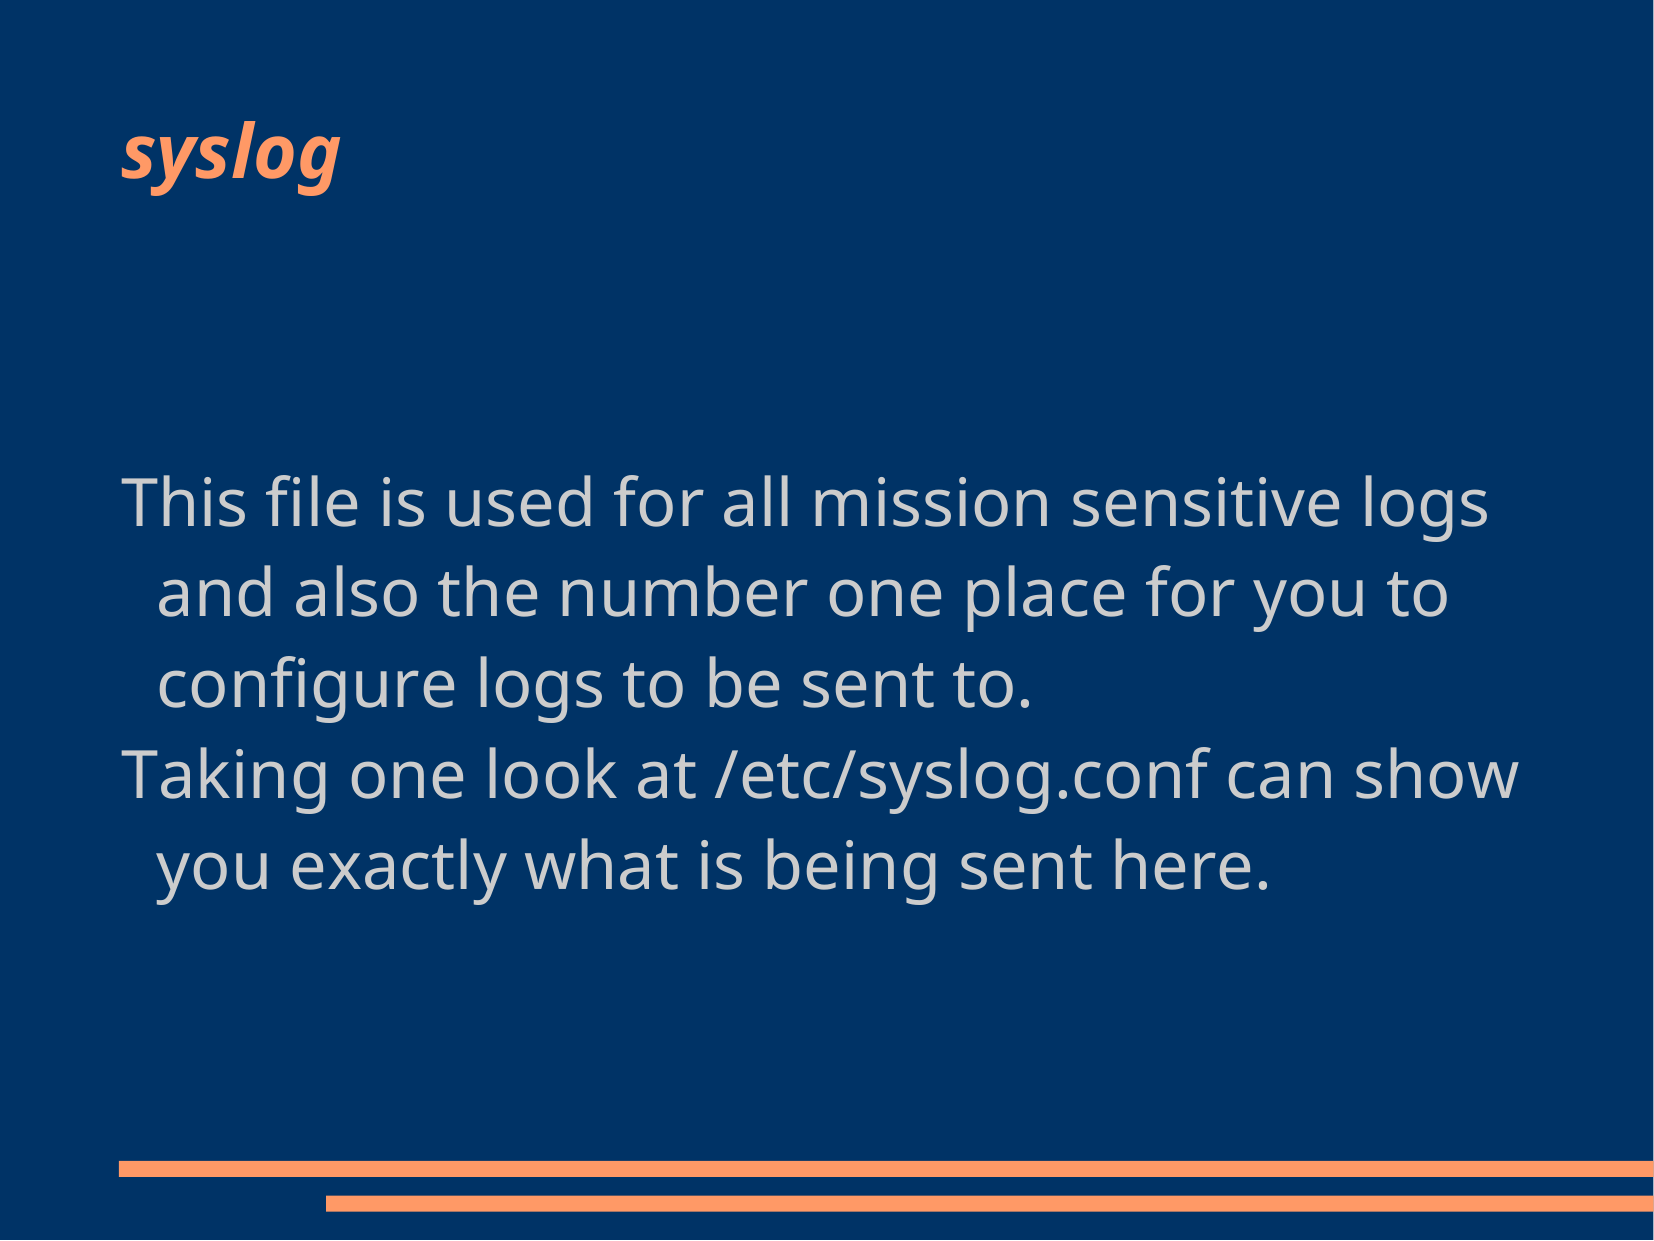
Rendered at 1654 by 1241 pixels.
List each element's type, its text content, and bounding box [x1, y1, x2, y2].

subtitle This file is used for all mission sensitive logs and also the number one place for you to configure logs to be sent to. Taking one look at /etc/syslog.conf can show you exactly what is being sent here. [121, 322, 1561, 1133]
title syslog [121, 46, 1534, 254]
